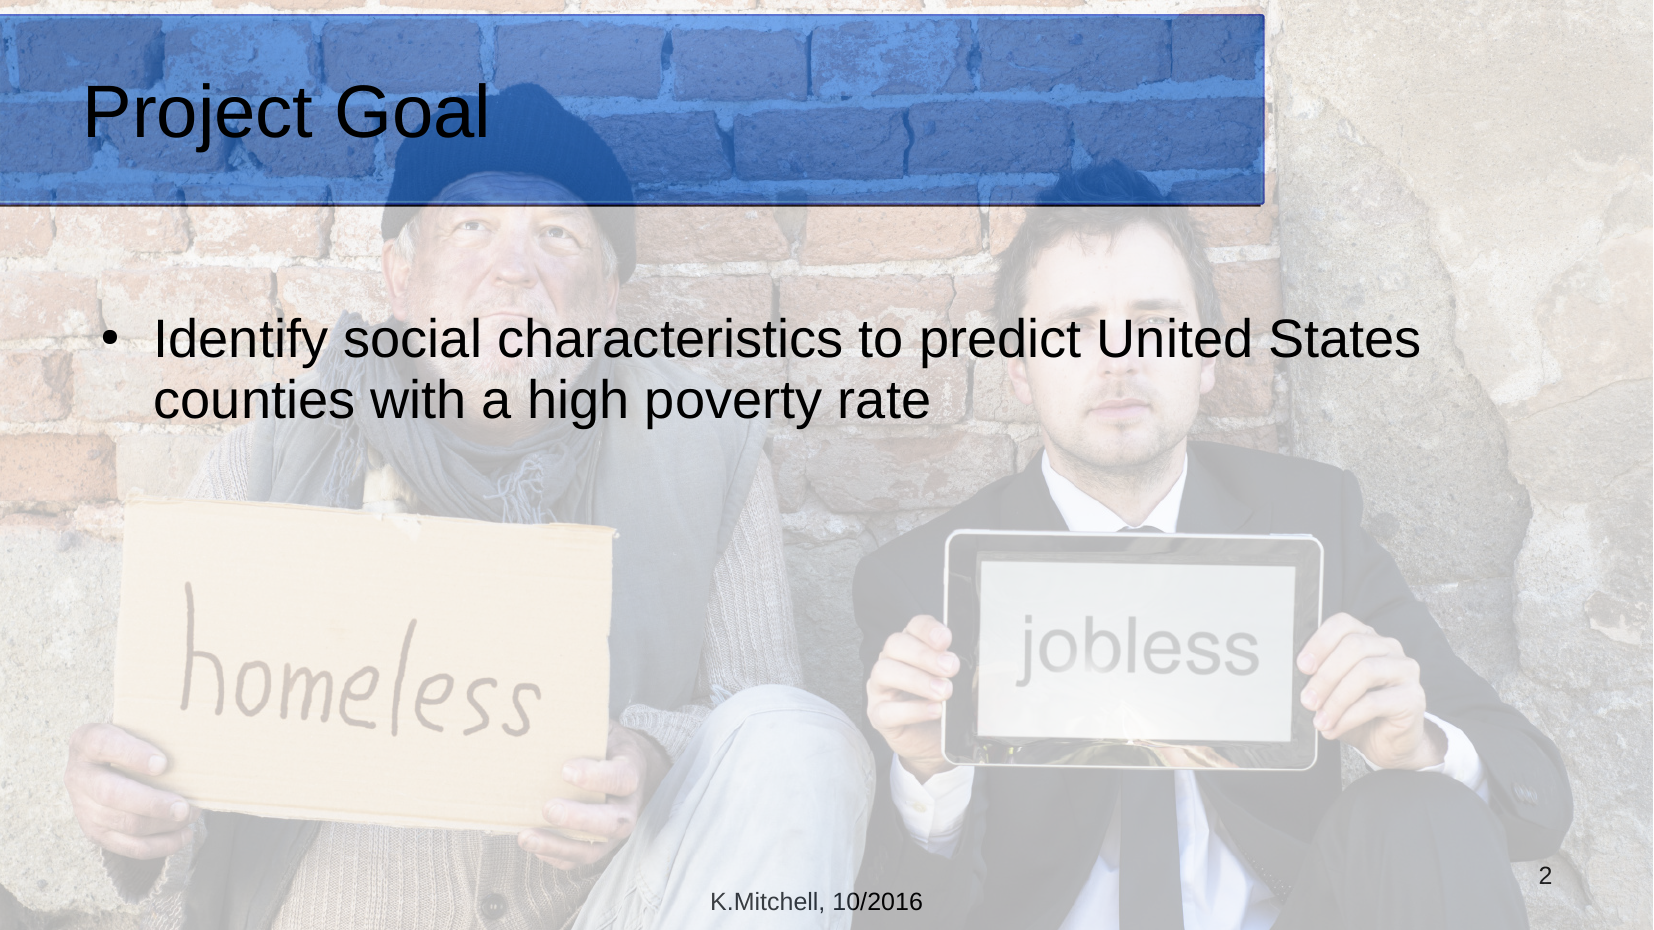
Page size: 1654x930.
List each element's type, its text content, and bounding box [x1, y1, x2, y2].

title Project Goal [82, 35, 1234, 189]
picture [0, 0, 1653, 930]
list Identify social characteristics to predict United States counties with a high poverty rate [82, 224, 1571, 764]
